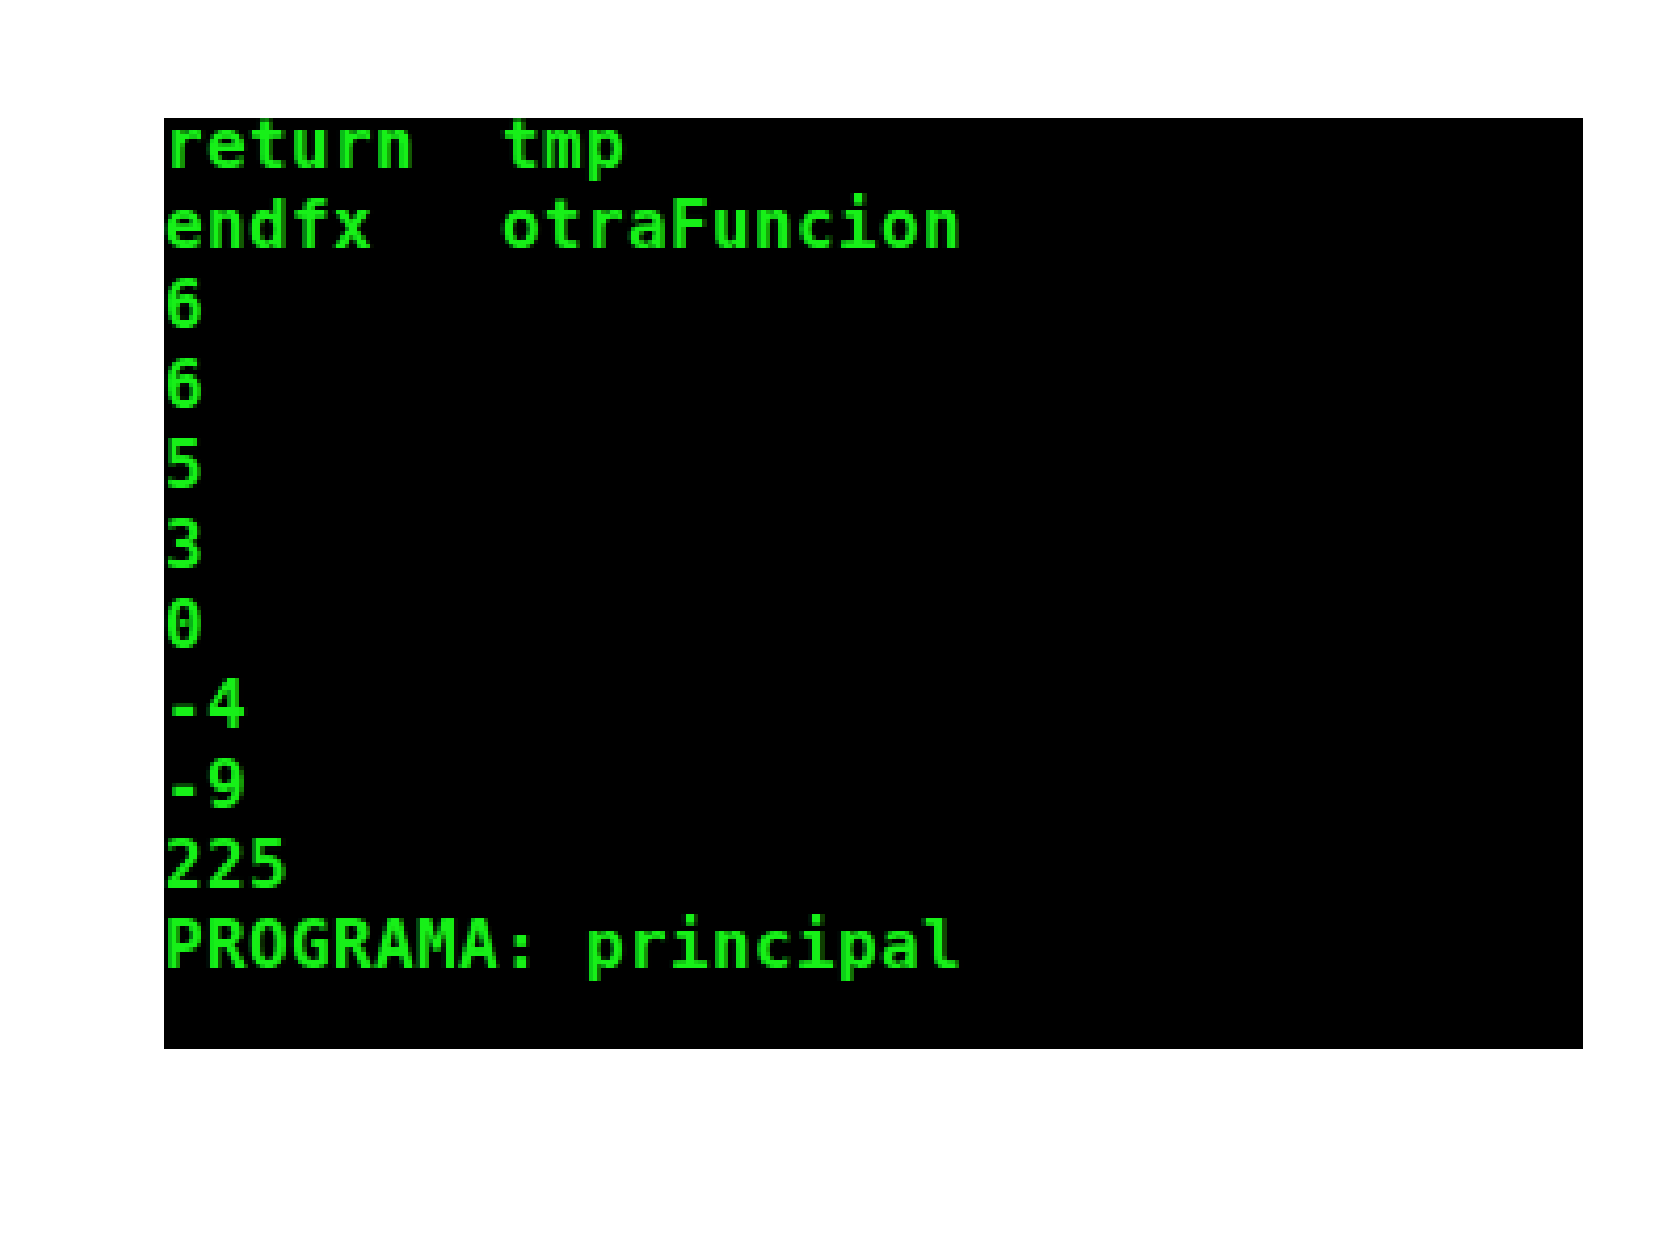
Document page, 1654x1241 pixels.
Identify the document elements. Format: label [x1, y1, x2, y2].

picture [164, 118, 1583, 1049]
